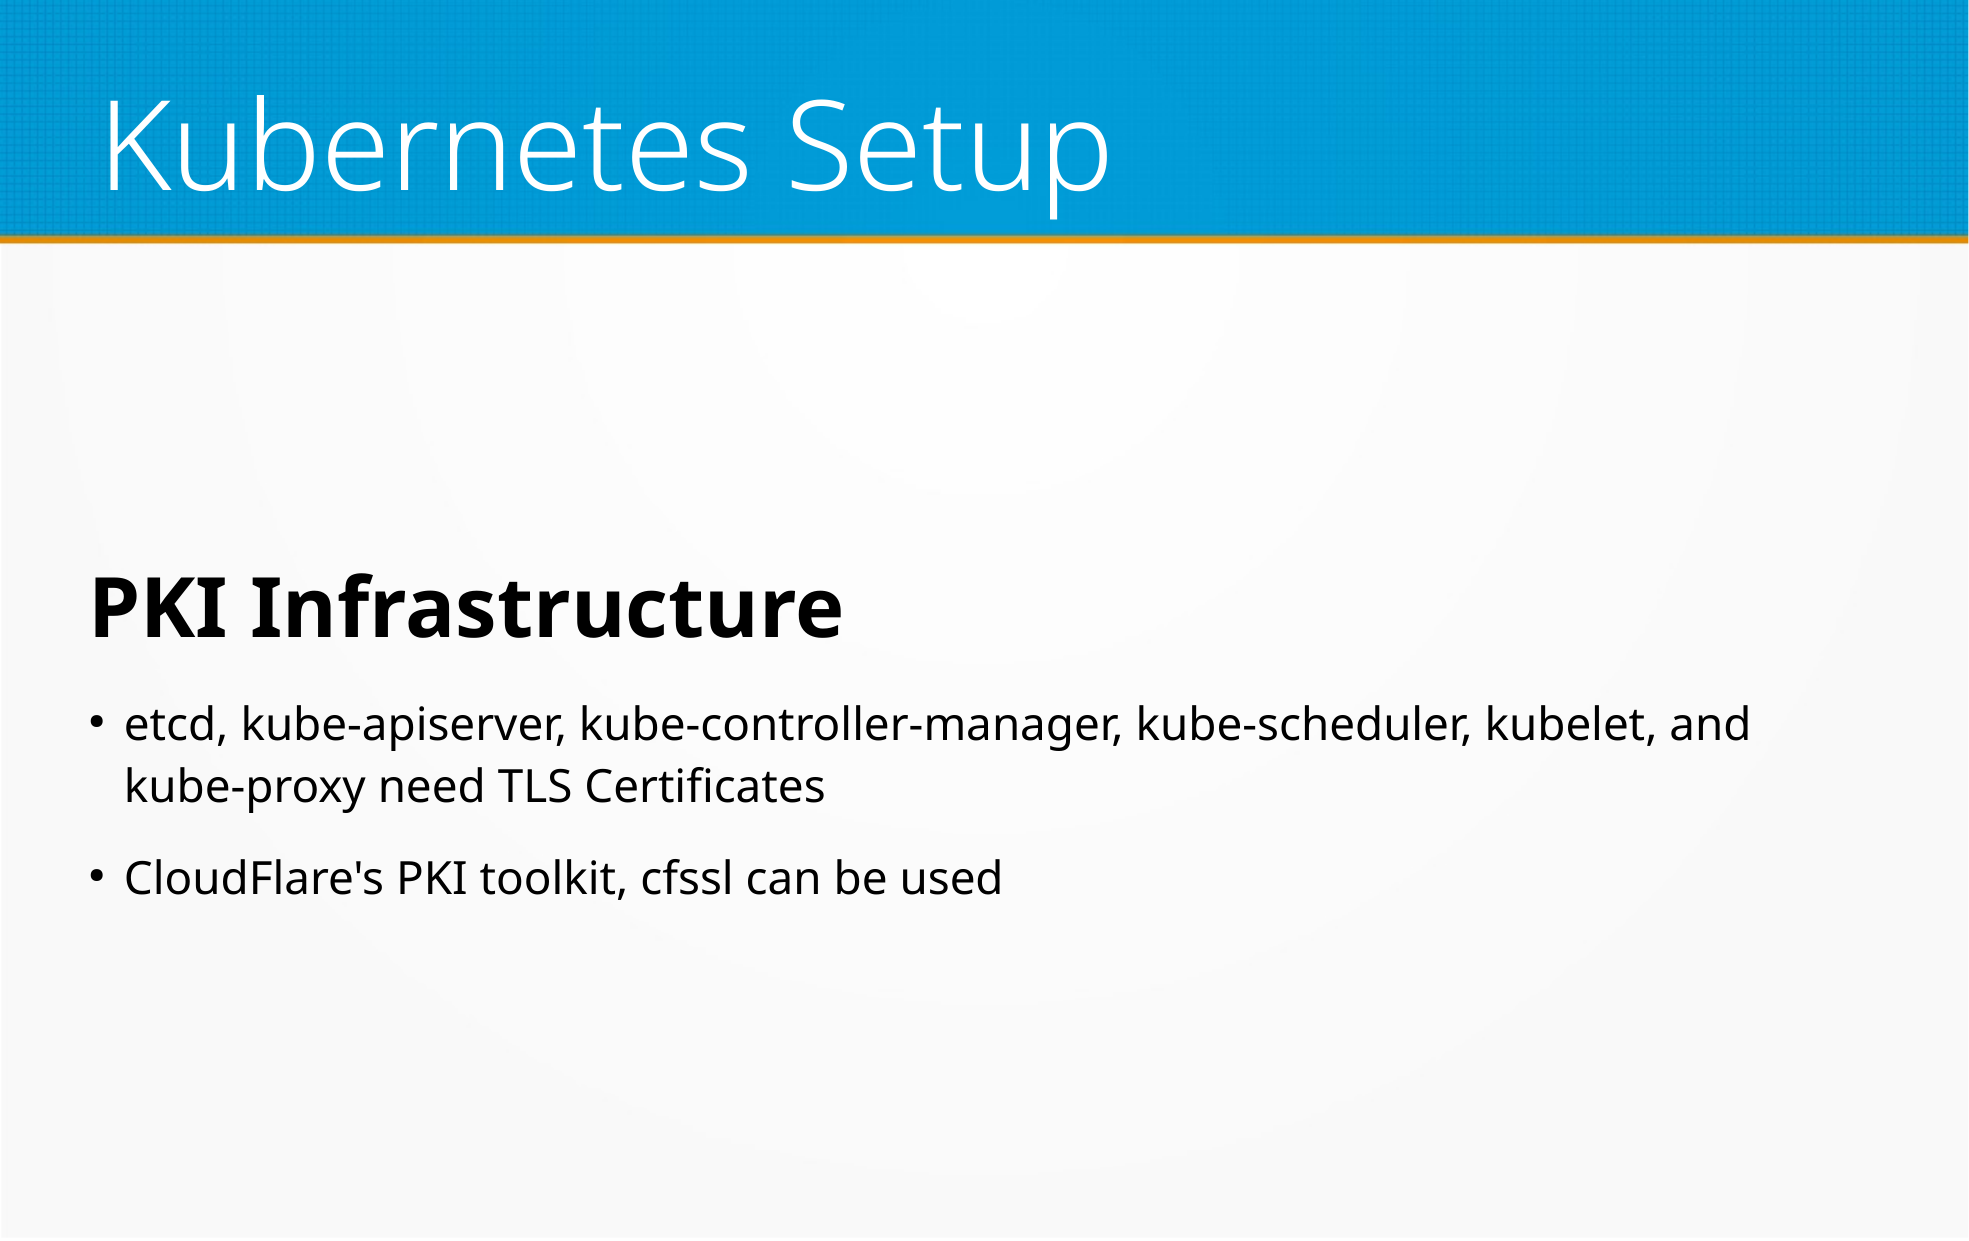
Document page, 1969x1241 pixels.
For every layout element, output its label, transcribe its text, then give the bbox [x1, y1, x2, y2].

text_box PKI Infrastructure etcd, kube-apiserver, kube-controller-manager, kube-scheduler, kubelet, and kube-proxy need TLS Certificates CloudFlare's PKI toolkit, cfssl can be used [82, 293, 1772, 1163]
picture [0, 233, 1969, 1241]
title Kubernetes Setup [98, 19, 1870, 227]
